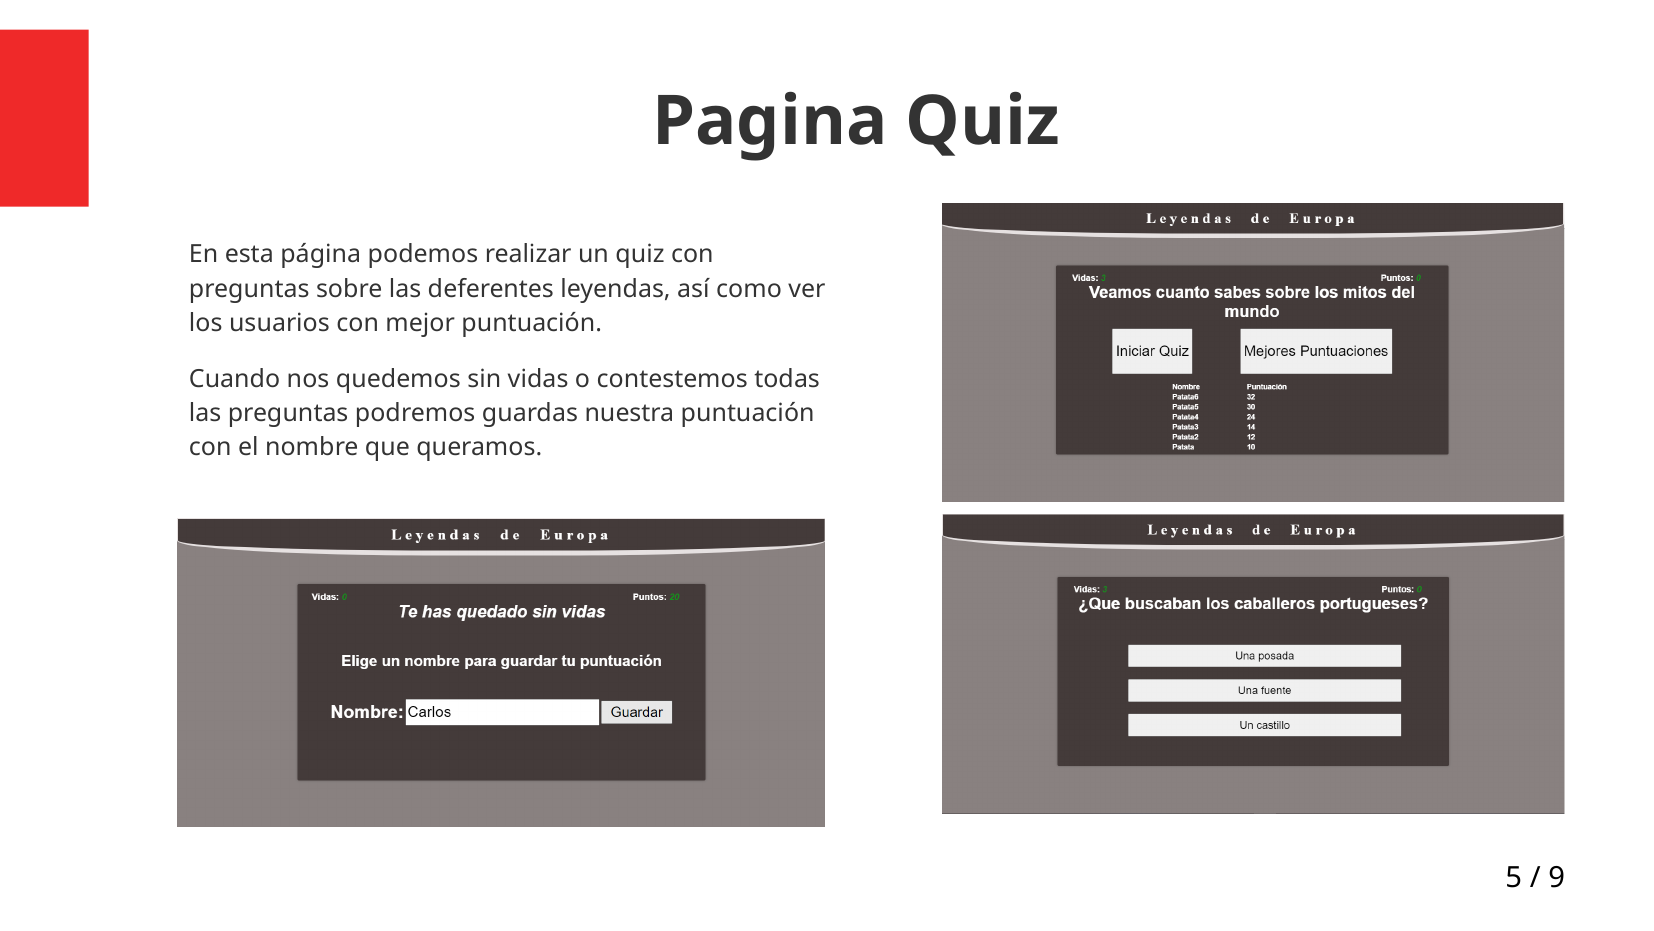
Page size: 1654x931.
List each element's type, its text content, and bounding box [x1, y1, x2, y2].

picture [177, 518, 825, 827]
picture [942, 203, 1565, 502]
title Pagina Quiz [118, 29, 1595, 207]
list En esta página podemos realizar un quiz con preguntas sobre las deferentes leyendas, así como ver los usuarios con mejor puntuación. Cuando nos quedemos sin vidas o contestemos todas las preguntas podremos guardas nuestra puntuación con el nombre que queramos. [118, 236, 839, 502]
picture [942, 514, 1565, 814]
